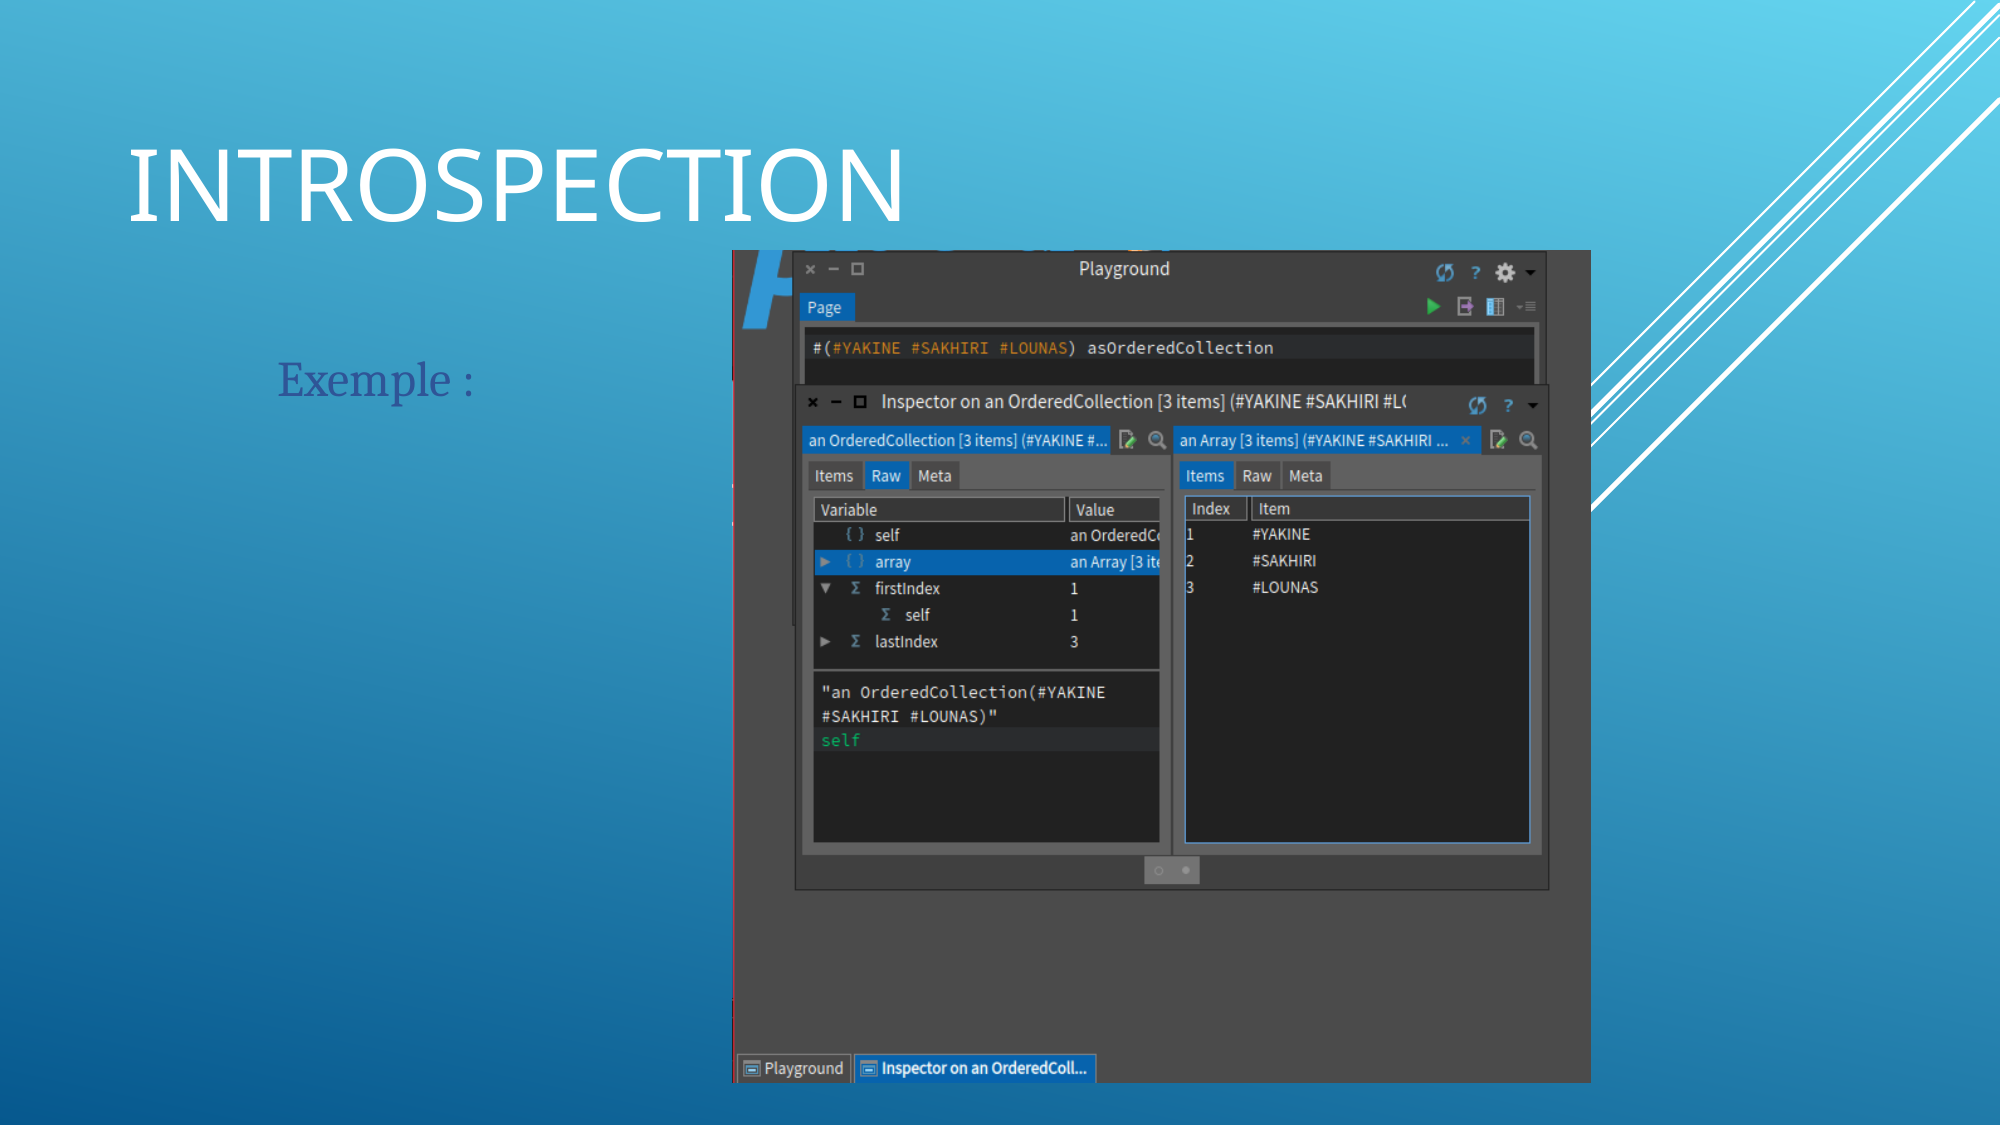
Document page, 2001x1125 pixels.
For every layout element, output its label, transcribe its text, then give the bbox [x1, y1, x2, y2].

subtitle Exemple : [112, 339, 626, 444]
picture [732, 250, 1591, 1083]
title Introspection [112, 112, 1425, 250]
